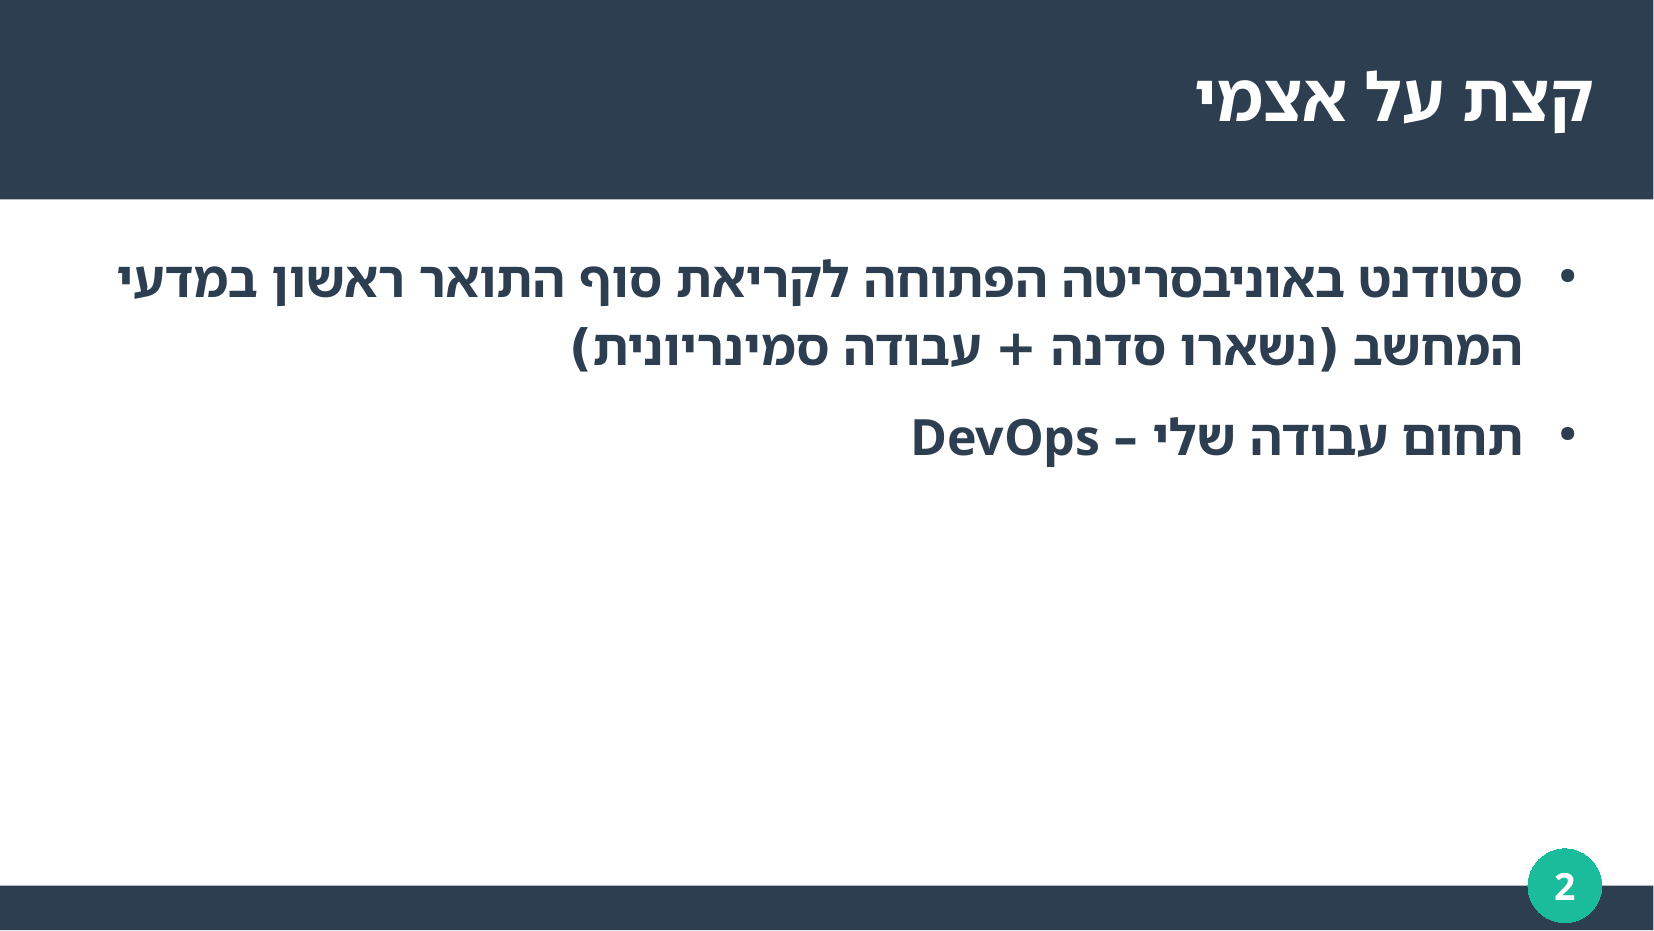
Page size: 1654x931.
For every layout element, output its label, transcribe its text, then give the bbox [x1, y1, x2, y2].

list סטודנט באוניבסריטה הפתוחה לקריאת סוף התואר ראשון במדעי המחשב (נשארו סדנה + עבודה סמינריונית) תחום עבודה שלי – DevOps [58, 243, 1595, 864]
title קצת על אצמי [58, 36, 1595, 155]
